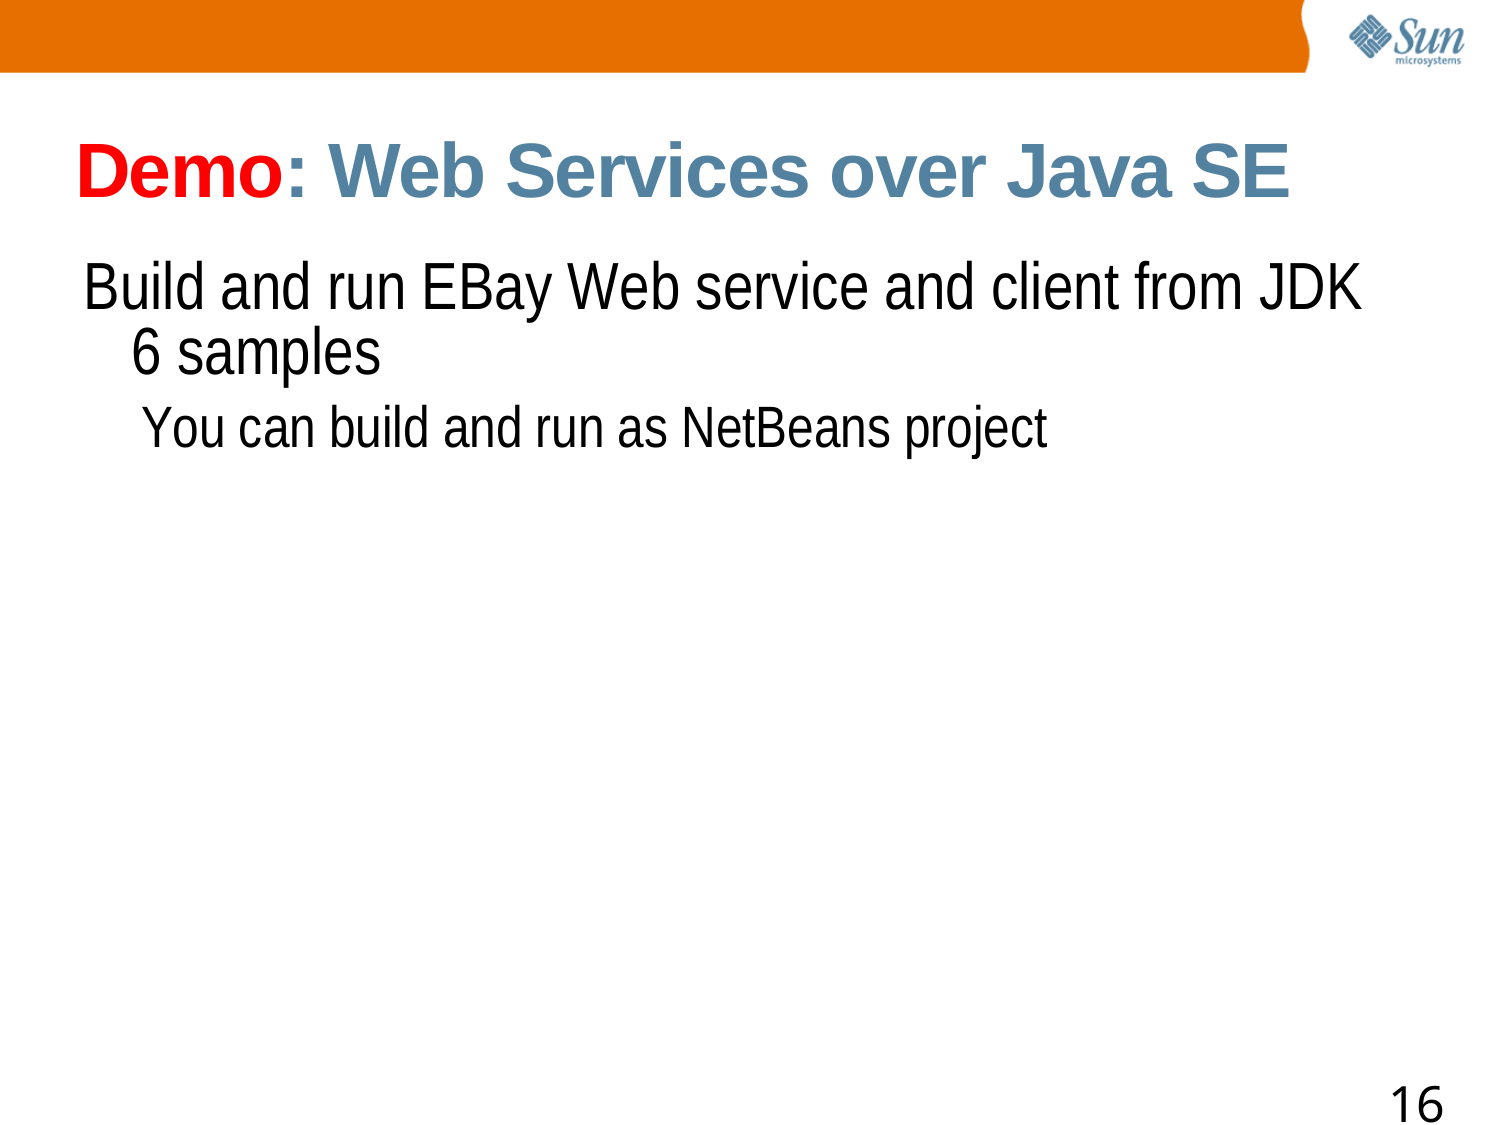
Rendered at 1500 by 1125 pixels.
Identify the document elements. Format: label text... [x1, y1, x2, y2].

title Demo: Web Services over Java SE [75, 122, 1437, 227]
picture [0, 0, 1500, 75]
list Build and run EBay Web service and client from JDK 6 samples You can build and run as NetBeans project [64, 257, 1401, 1016]
